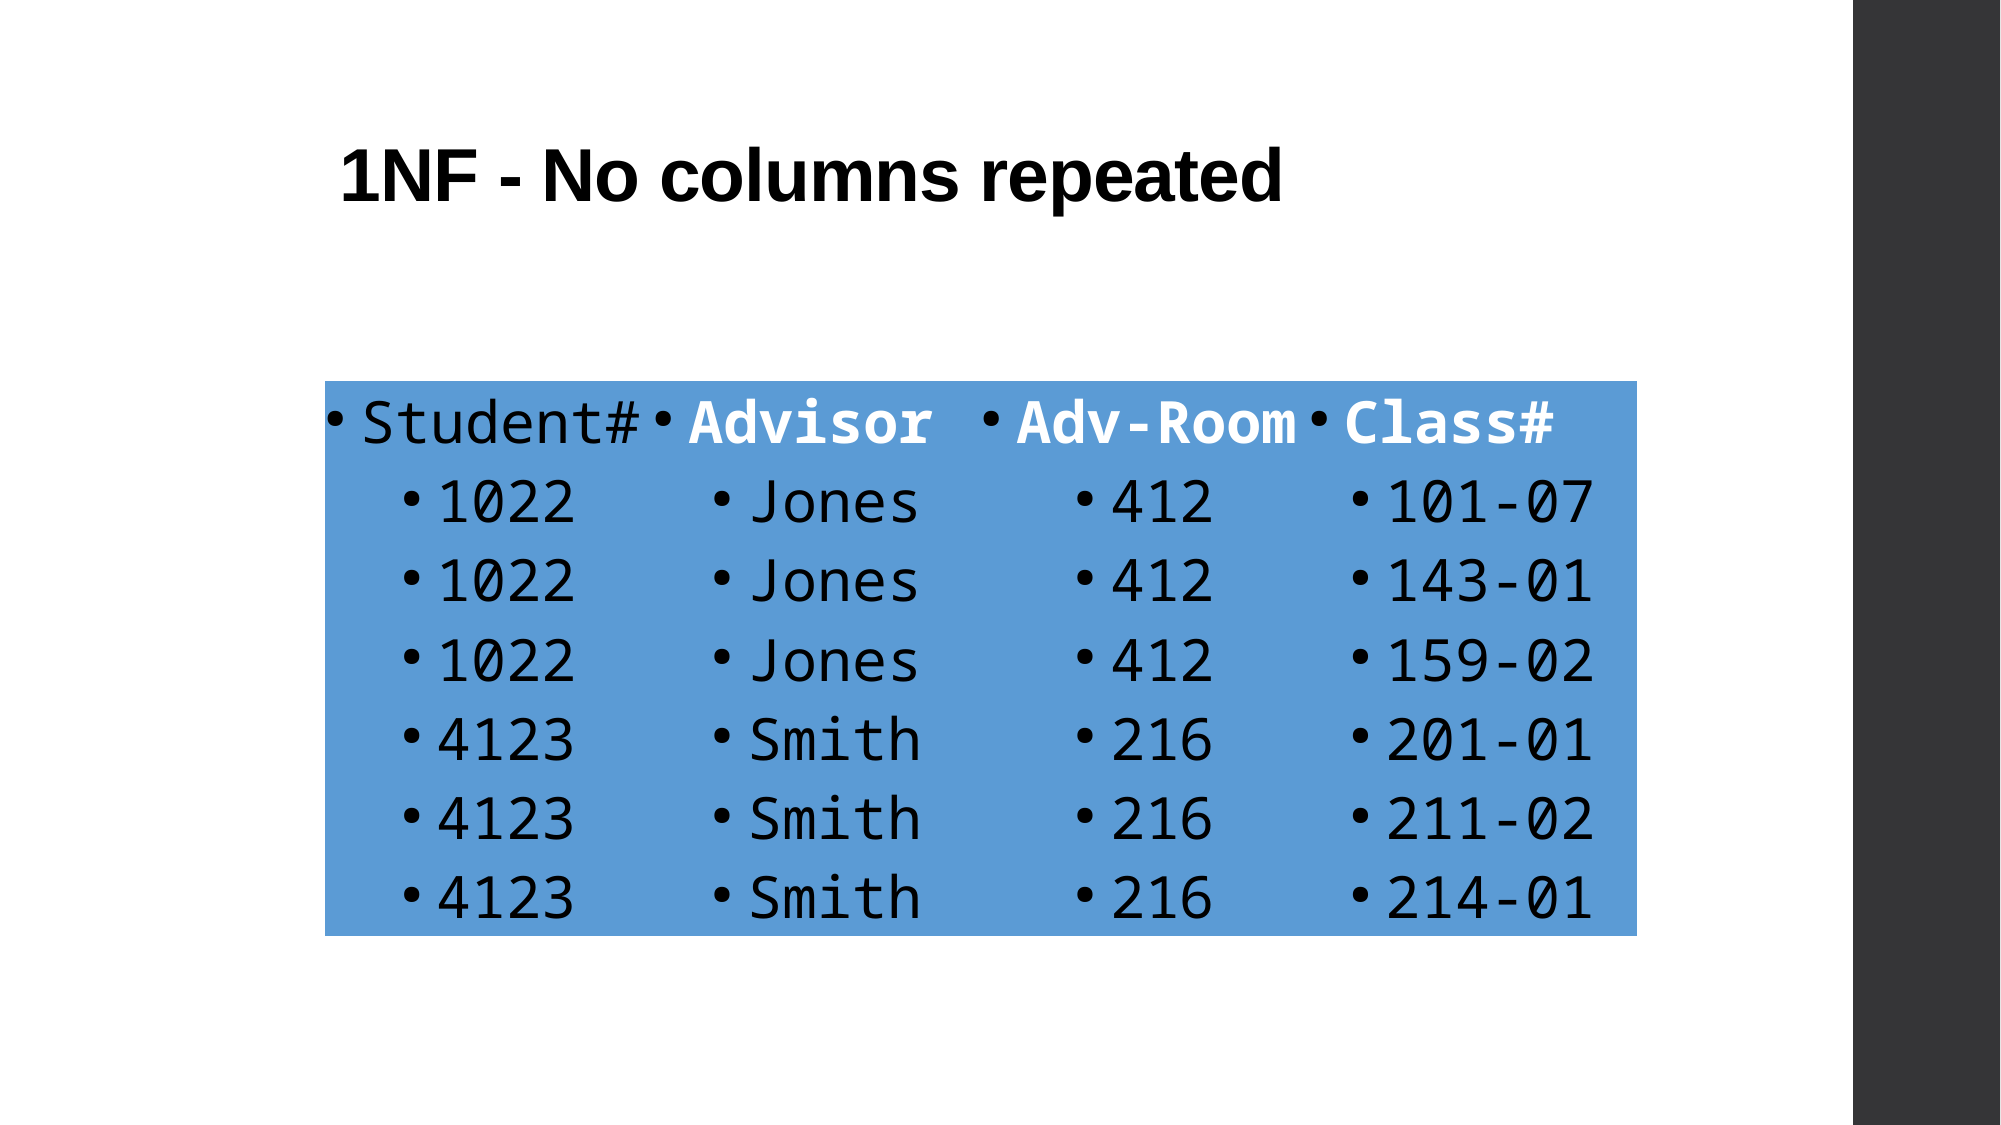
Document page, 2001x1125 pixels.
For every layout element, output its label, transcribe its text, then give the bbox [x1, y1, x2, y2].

table_cell 4123 [325, 857, 653, 936]
table_cell 216 [981, 777, 1309, 857]
table_cell 1022 [325, 619, 653, 698]
table_header Student# [325, 381, 653, 460]
table_cell Jones [653, 539, 981, 619]
table_cell Smith [653, 698, 981, 777]
table_cell 216 [981, 698, 1309, 777]
table_cell 1022 [325, 460, 653, 539]
table_header Class# [1309, 381, 1637, 460]
table_header Advisor [653, 381, 981, 460]
table_cell 412 [981, 619, 1309, 698]
table_cell Jones [653, 619, 981, 698]
table_cell 412 [981, 460, 1309, 539]
table_cell 211-02 [1309, 777, 1637, 857]
table_cell 4123 [325, 698, 653, 777]
table_cell 101-07 [1309, 460, 1637, 539]
table_header Adv-Room [981, 381, 1309, 460]
title 1NF - No columns repeated [324, 45, 1675, 233]
table_cell 201-01 [1309, 698, 1637, 777]
table_cell 216 [981, 857, 1309, 936]
table_cell 4123 [325, 777, 653, 857]
table_cell 214-01 [1309, 857, 1637, 936]
table_cell Jones [653, 460, 981, 539]
table_cell 159-02 [1309, 619, 1637, 698]
table_cell Smith [653, 777, 981, 857]
table_cell 1022 [325, 539, 653, 619]
table_cell Smith [653, 857, 981, 936]
table_cell 143-01 [1309, 539, 1637, 619]
table_cell 412 [981, 539, 1309, 619]
